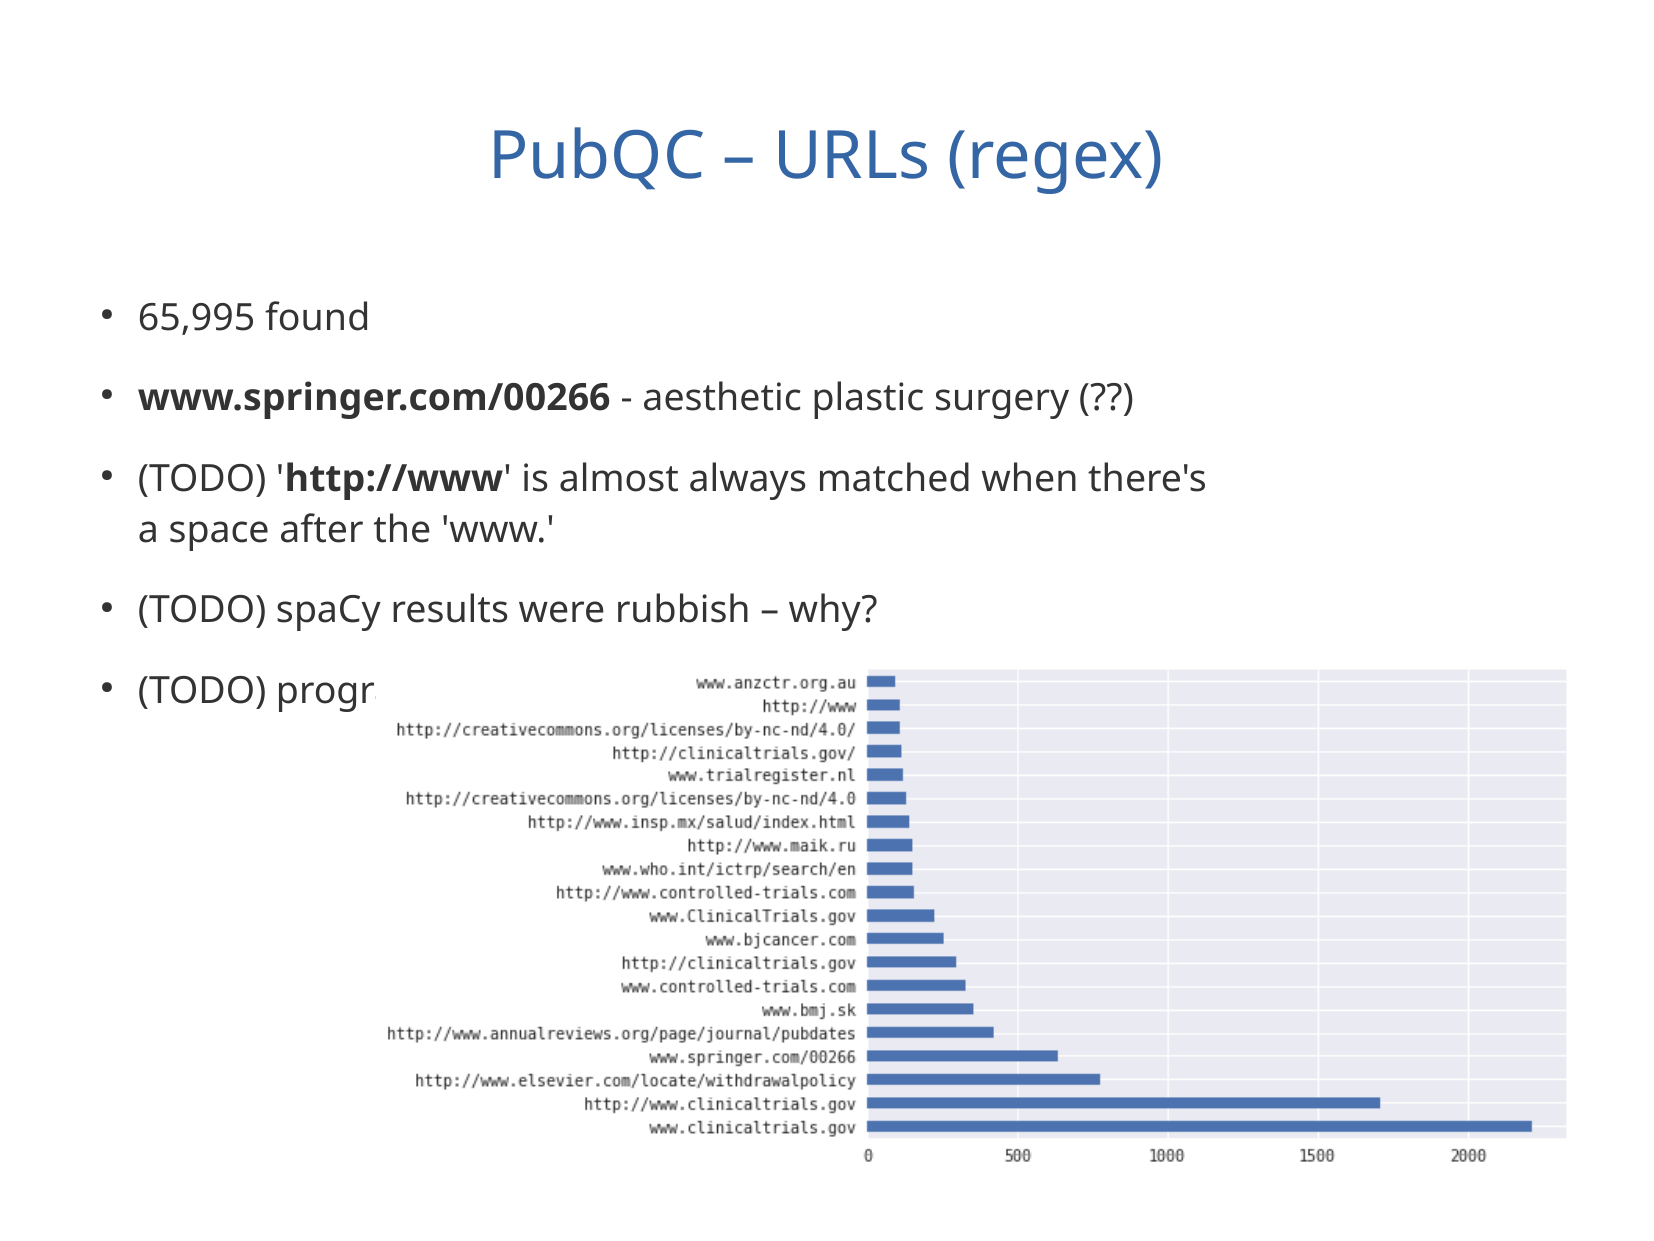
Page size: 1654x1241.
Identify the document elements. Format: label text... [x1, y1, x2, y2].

title PubQC – URLs (regex) [82, 49, 1571, 257]
picture [376, 659, 1576, 1176]
list 65,995 found www.springer.com/00266 - aesthetic plastic surgery (??) (TODO) 'http://www' is almost always matched when there's a space after the 'www.' (TODO) spaCy results were rubbish – why? (TODO) programatically get respone from the server [82, 290, 1216, 1010]
